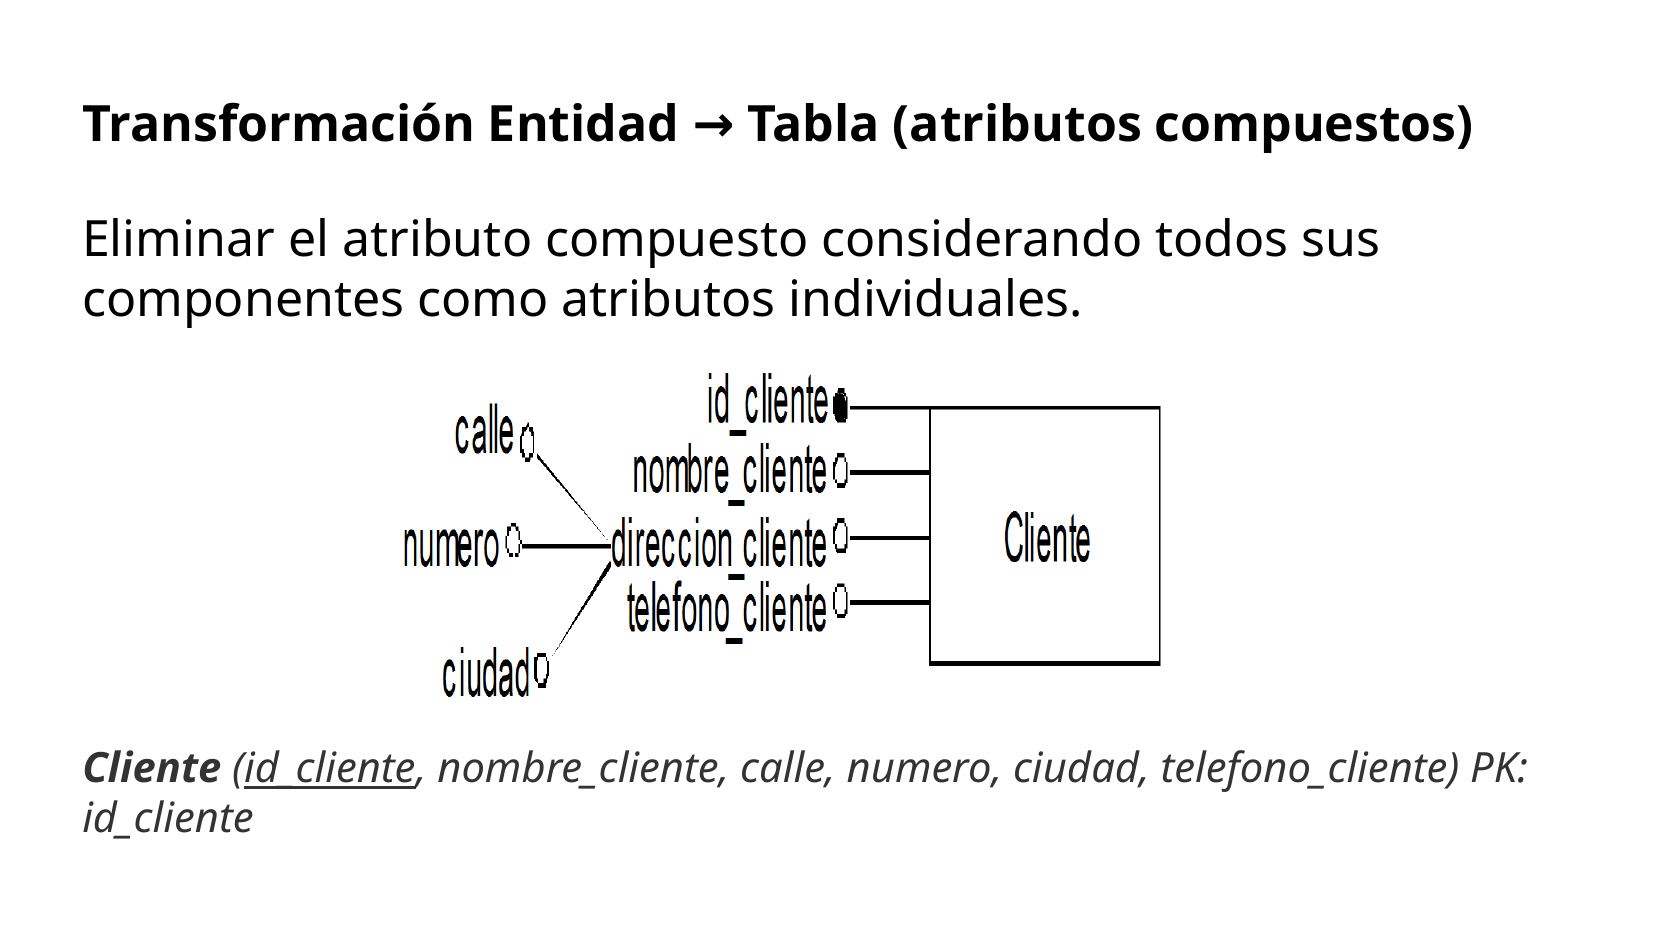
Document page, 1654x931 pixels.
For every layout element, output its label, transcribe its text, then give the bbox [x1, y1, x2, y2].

picture [393, 340, 1173, 739]
text_box Transformación Entidad → Tabla (atributos compuestos) Eliminar el atributo compuesto considerando todos sus componentes como atributos individuales. Cliente (id_cliente, nombre_cliente, calle, numero, ciudad, telefono_cliente) PK: id_cliente [67, 84, 1654, 863]
